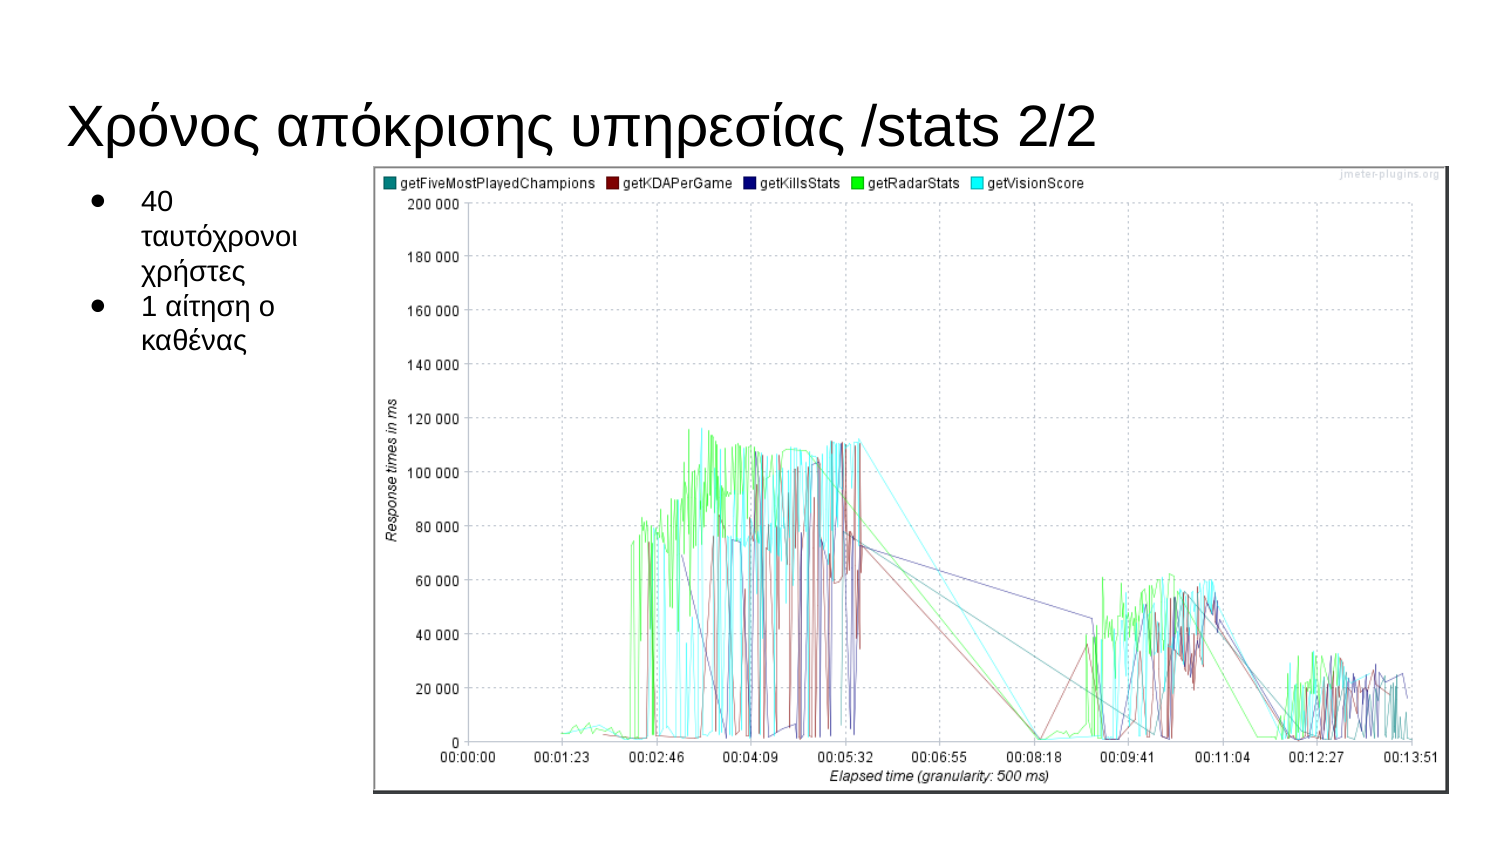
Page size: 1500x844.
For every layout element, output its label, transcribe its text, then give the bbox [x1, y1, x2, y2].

picture [373, 166, 1449, 794]
title Χρόνος απόκρισης υπηρεσίας /stats 2/2 [51, 72, 1449, 167]
text_box 40 ταυτόχρονοι χρήστες 1 αίτηση ο καθένας [51, 166, 337, 794]
